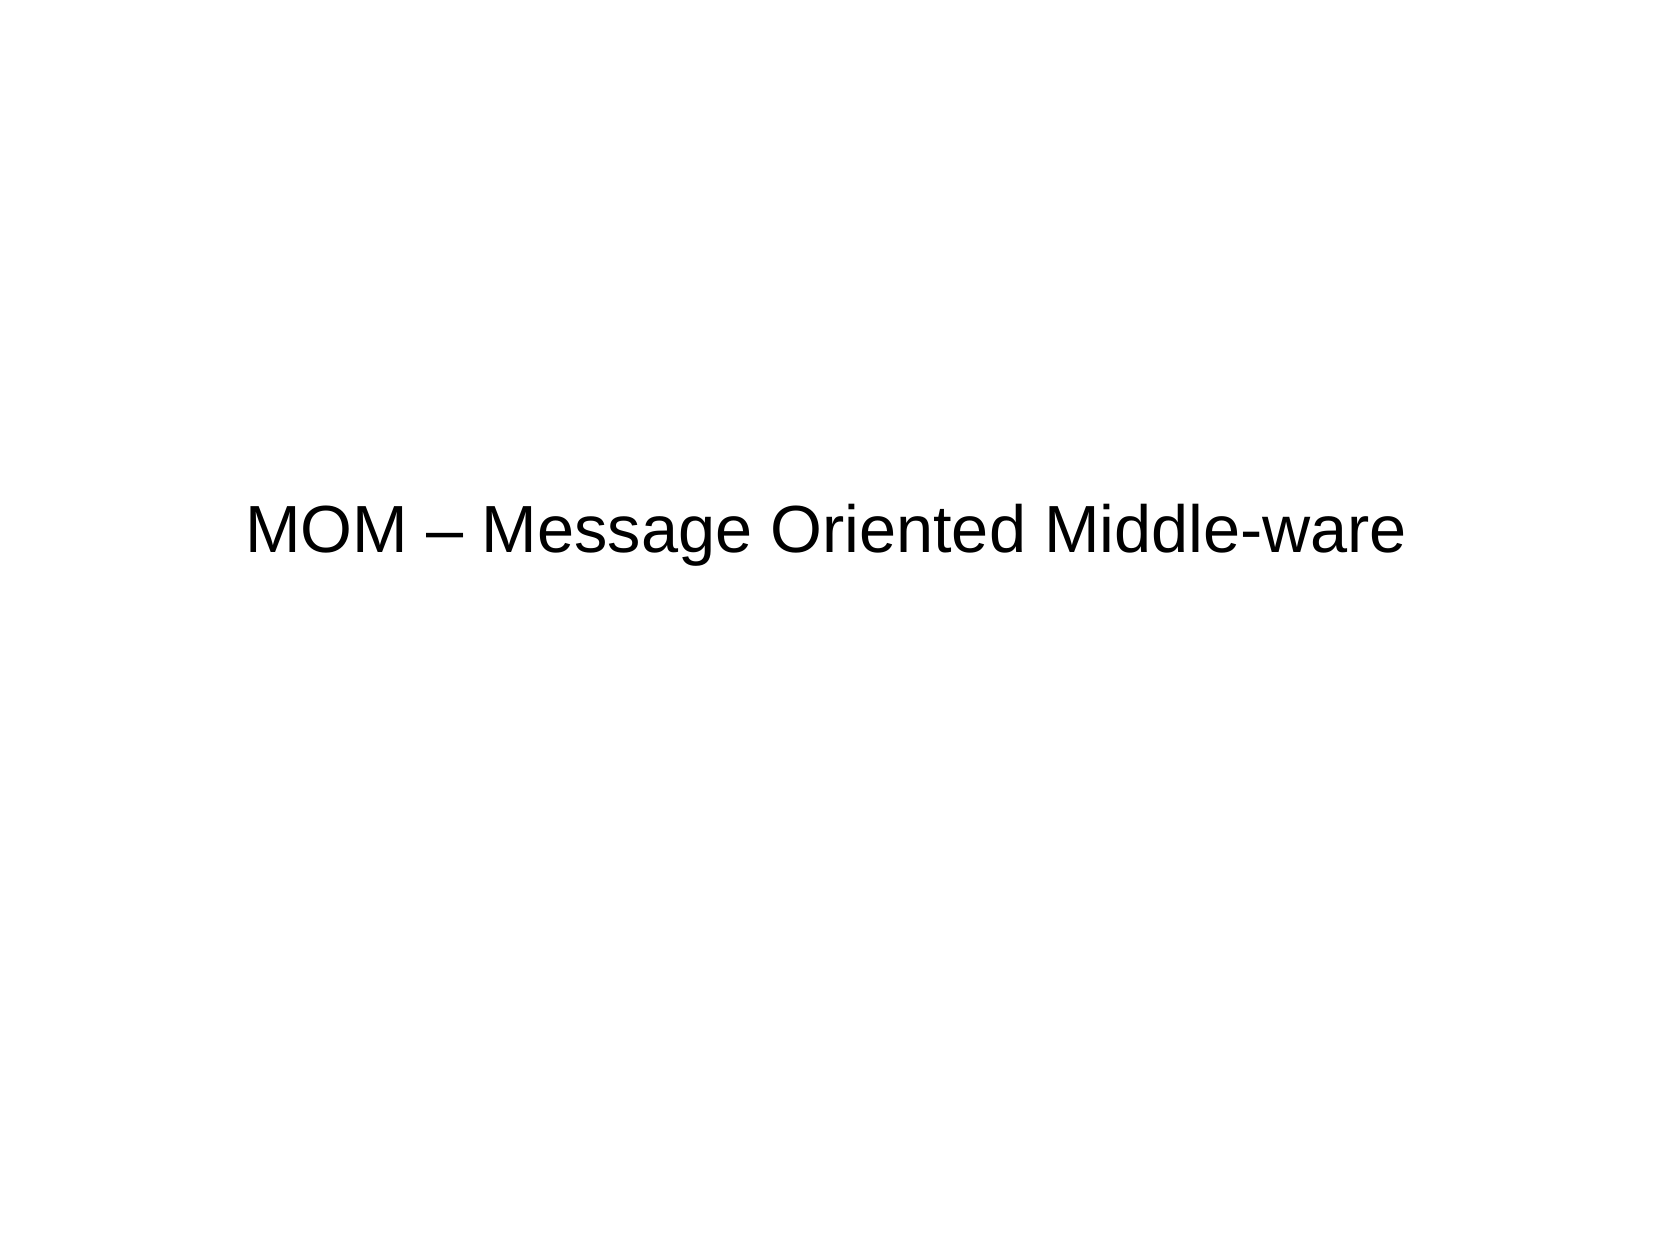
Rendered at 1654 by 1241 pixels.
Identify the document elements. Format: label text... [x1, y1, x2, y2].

subtitle MOM – Message Oriented Middle-ware [82, 49, 1571, 1010]
